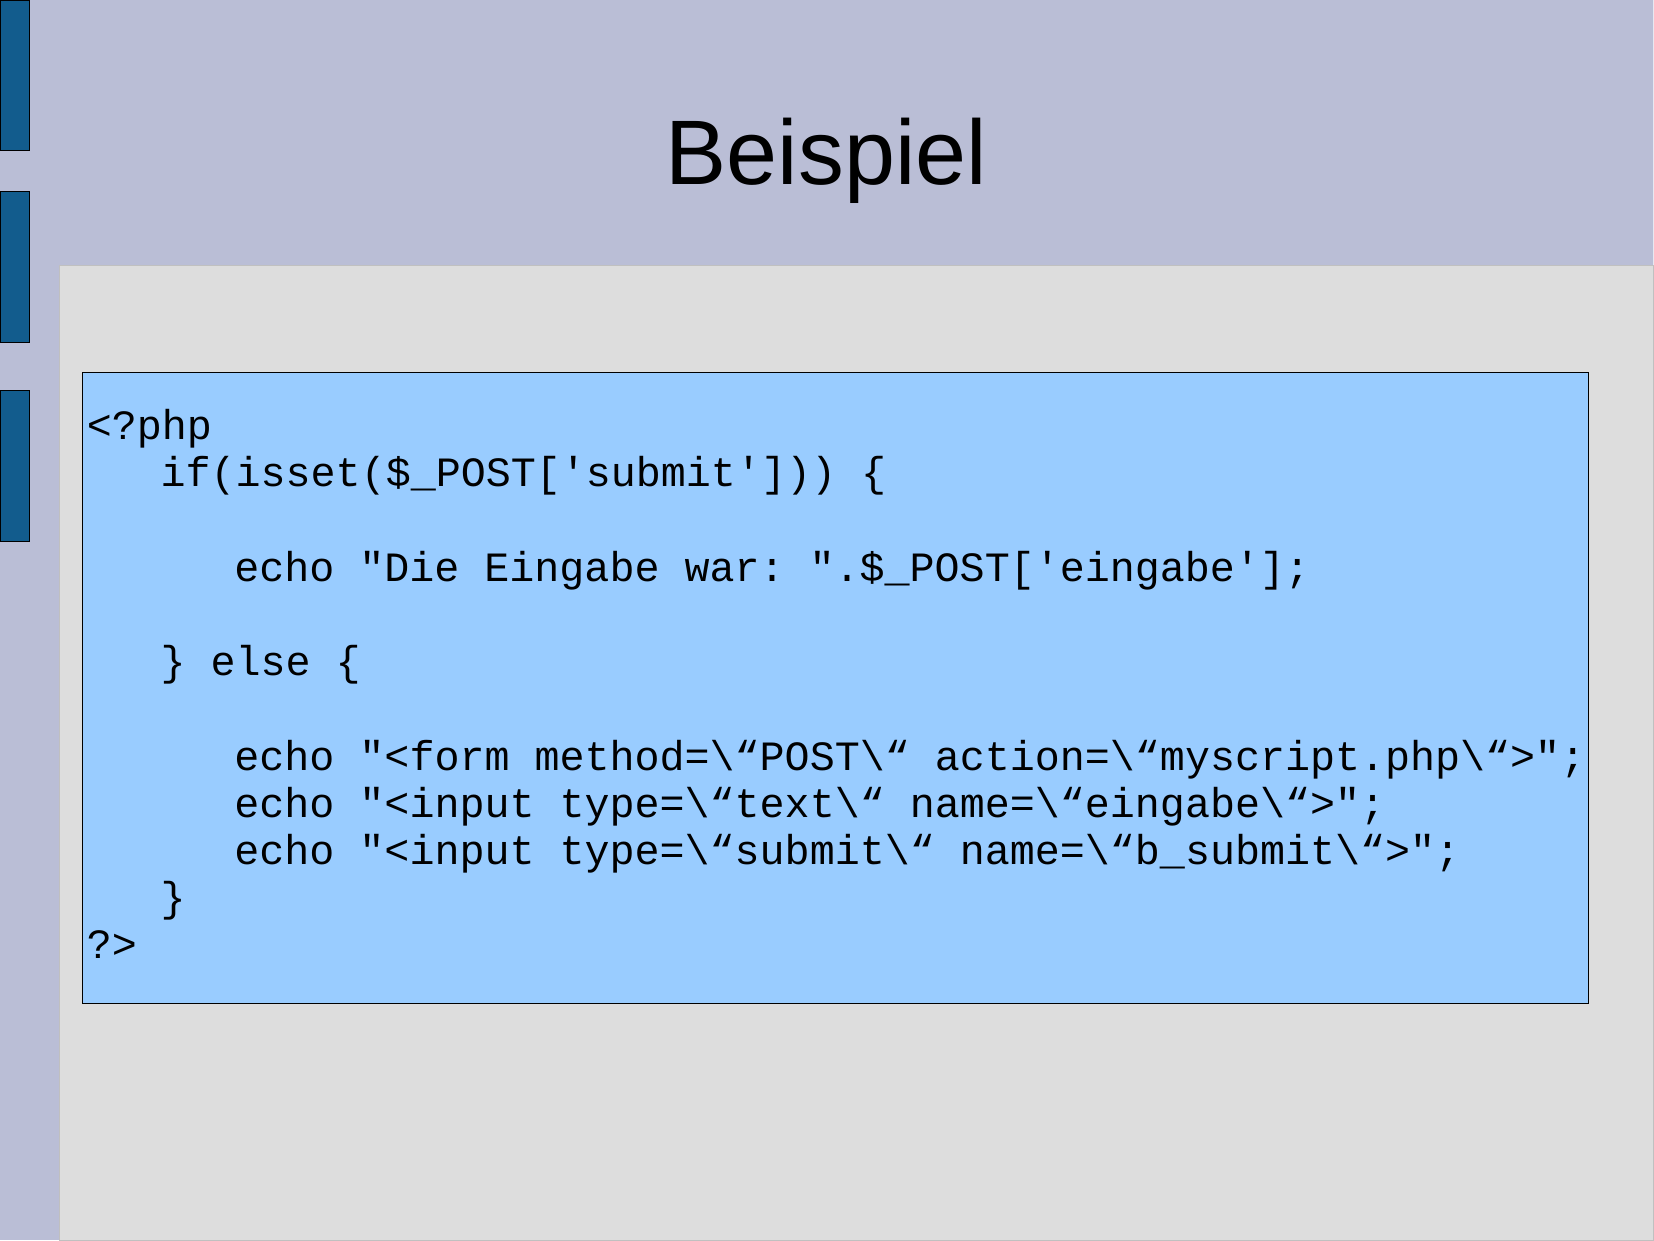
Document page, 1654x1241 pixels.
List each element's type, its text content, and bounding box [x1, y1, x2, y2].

text_box <?php if(isset($_POST['submit'])) { echo "Die Eingabe war: ".$_POST['eingabe']; } else { echo "<form method=\“POST\“ action=\“myscript.php\“>"; echo "<input type=\“text\“ name=\“eingabe\“>"; echo "<input type=\“submit\“ name=\“b_submit\“>"; } ?> [82, 372, 1589, 1004]
title Beispiel [82, 56, 1571, 250]
